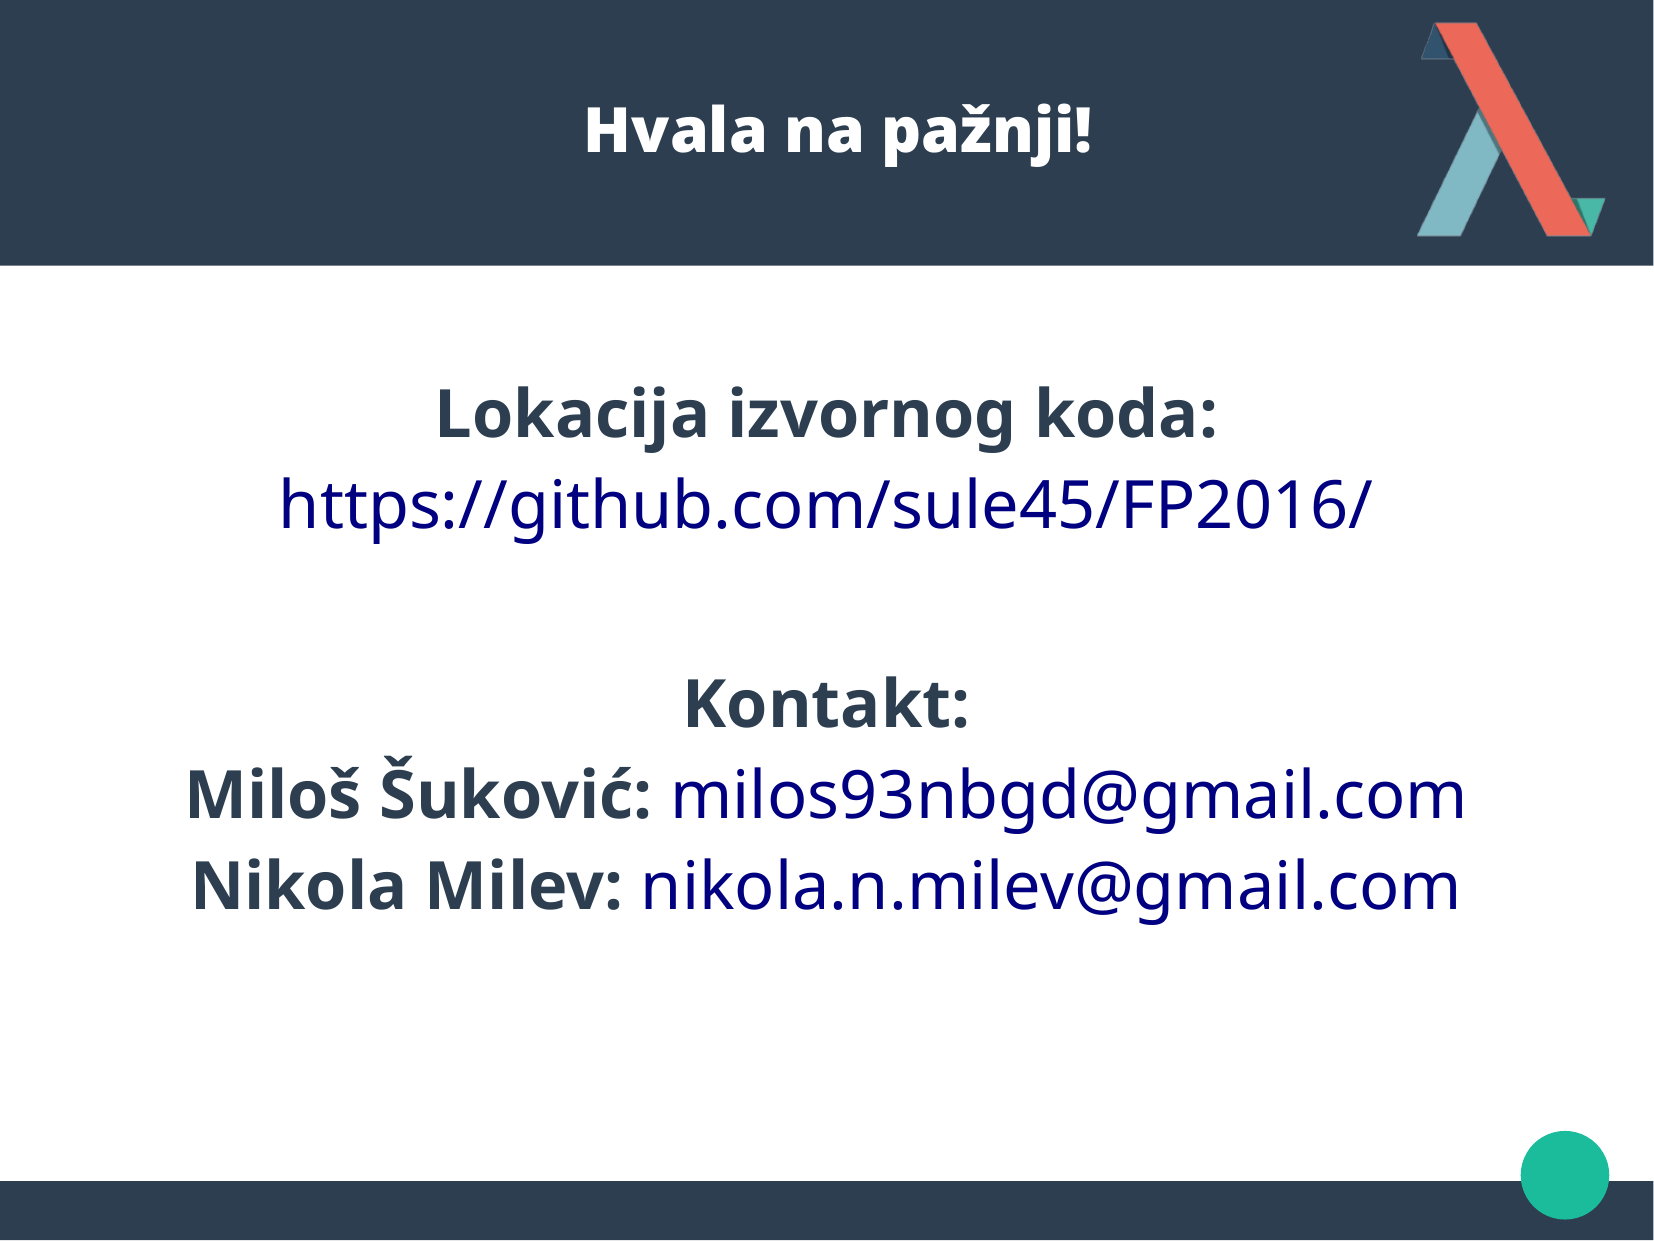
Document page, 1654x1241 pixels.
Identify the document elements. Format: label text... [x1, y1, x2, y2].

picture [1395, 19, 1616, 240]
subtitle Lokacija izvornog koda: https://github.com/sule45/FP2016/ Kontakt: Miloš Šuković: milos93nbgd@gmail.com Nikola Milev: nikola.n.milev@gmail.com [59, 324, 1595, 1152]
title Hvala na pažnji! [59, 49, 1595, 207]
